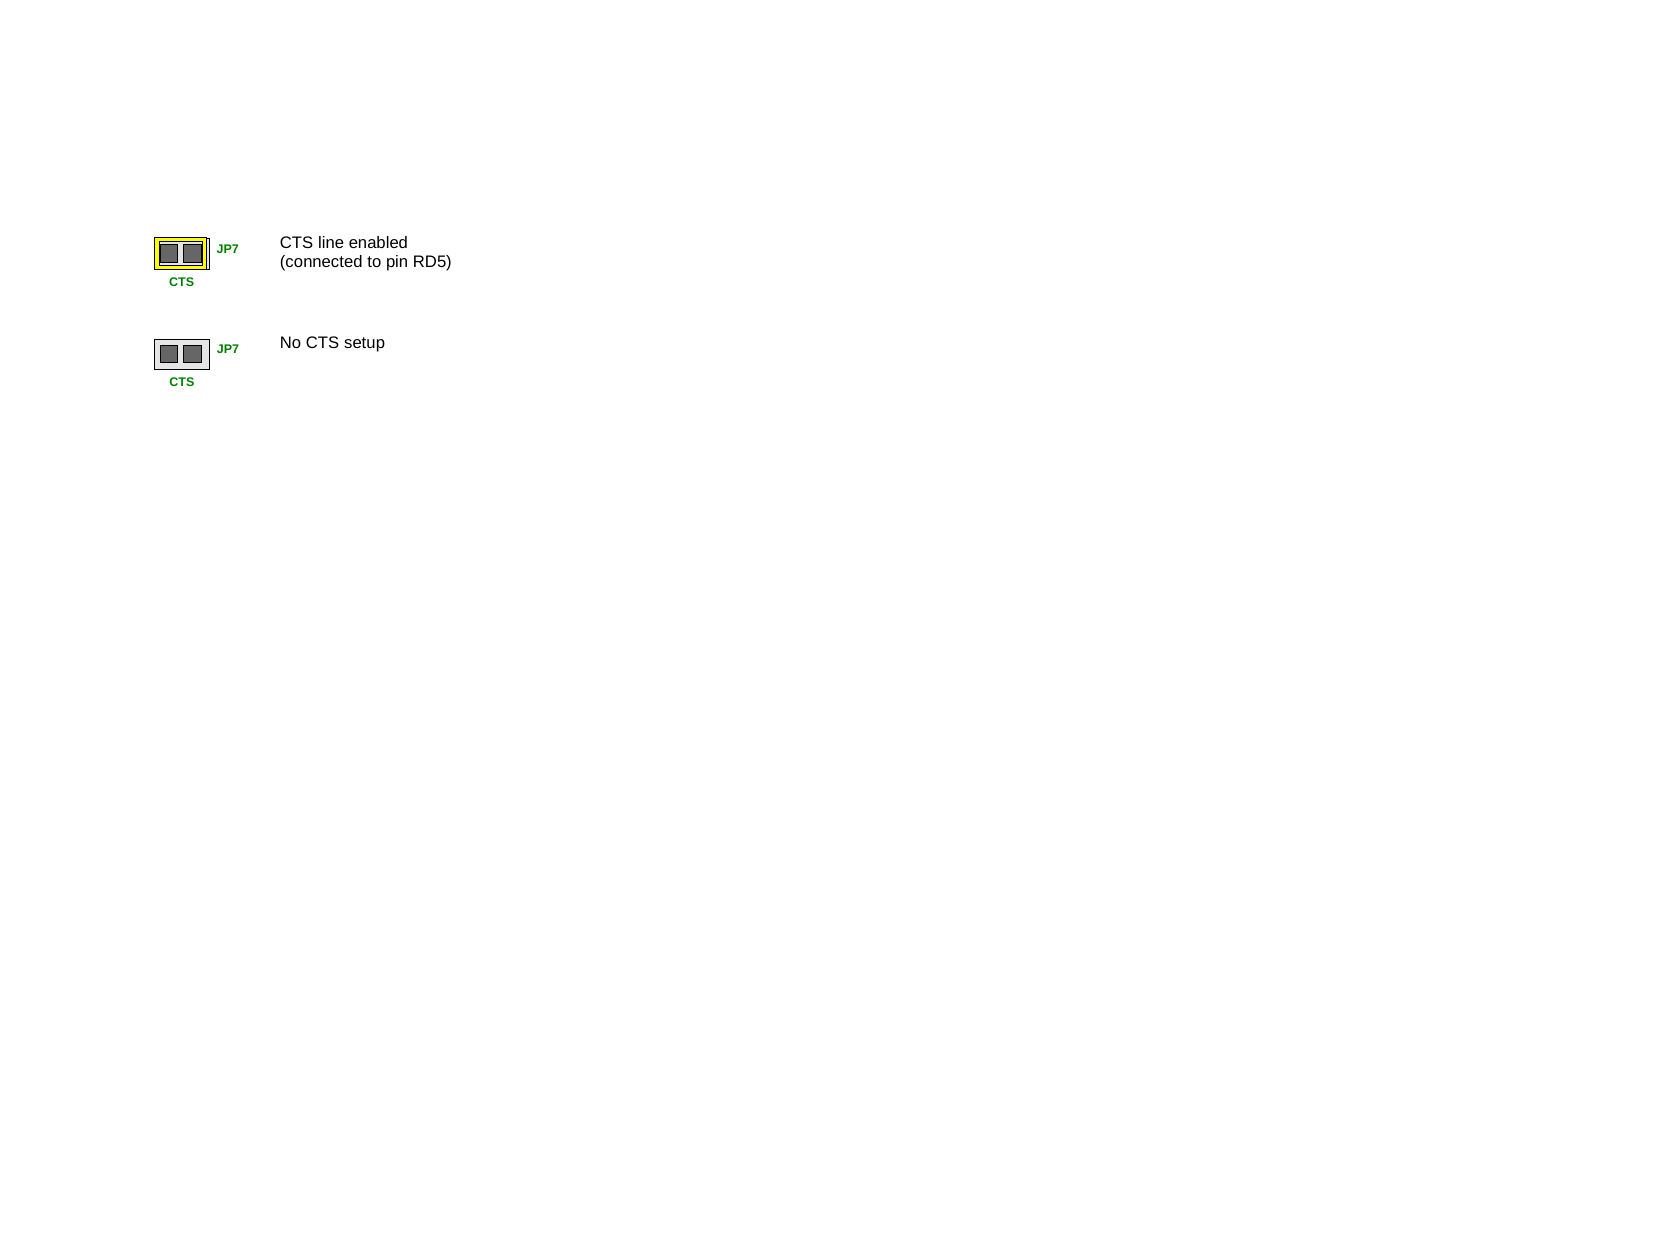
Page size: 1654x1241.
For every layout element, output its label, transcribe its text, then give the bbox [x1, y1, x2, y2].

text_box [154, 339, 202, 367]
text_box JP7 [202, 334, 258, 369]
text_box CTS line enabled (connected to pin RD5) [265, 225, 467, 292]
text_box [154, 237, 207, 270]
text_box No CTS setup [265, 326, 400, 367]
text_box JP7 [201, 234, 258, 269]
text_box CTS [154, 367, 218, 402]
text_box CTS [154, 269, 218, 302]
